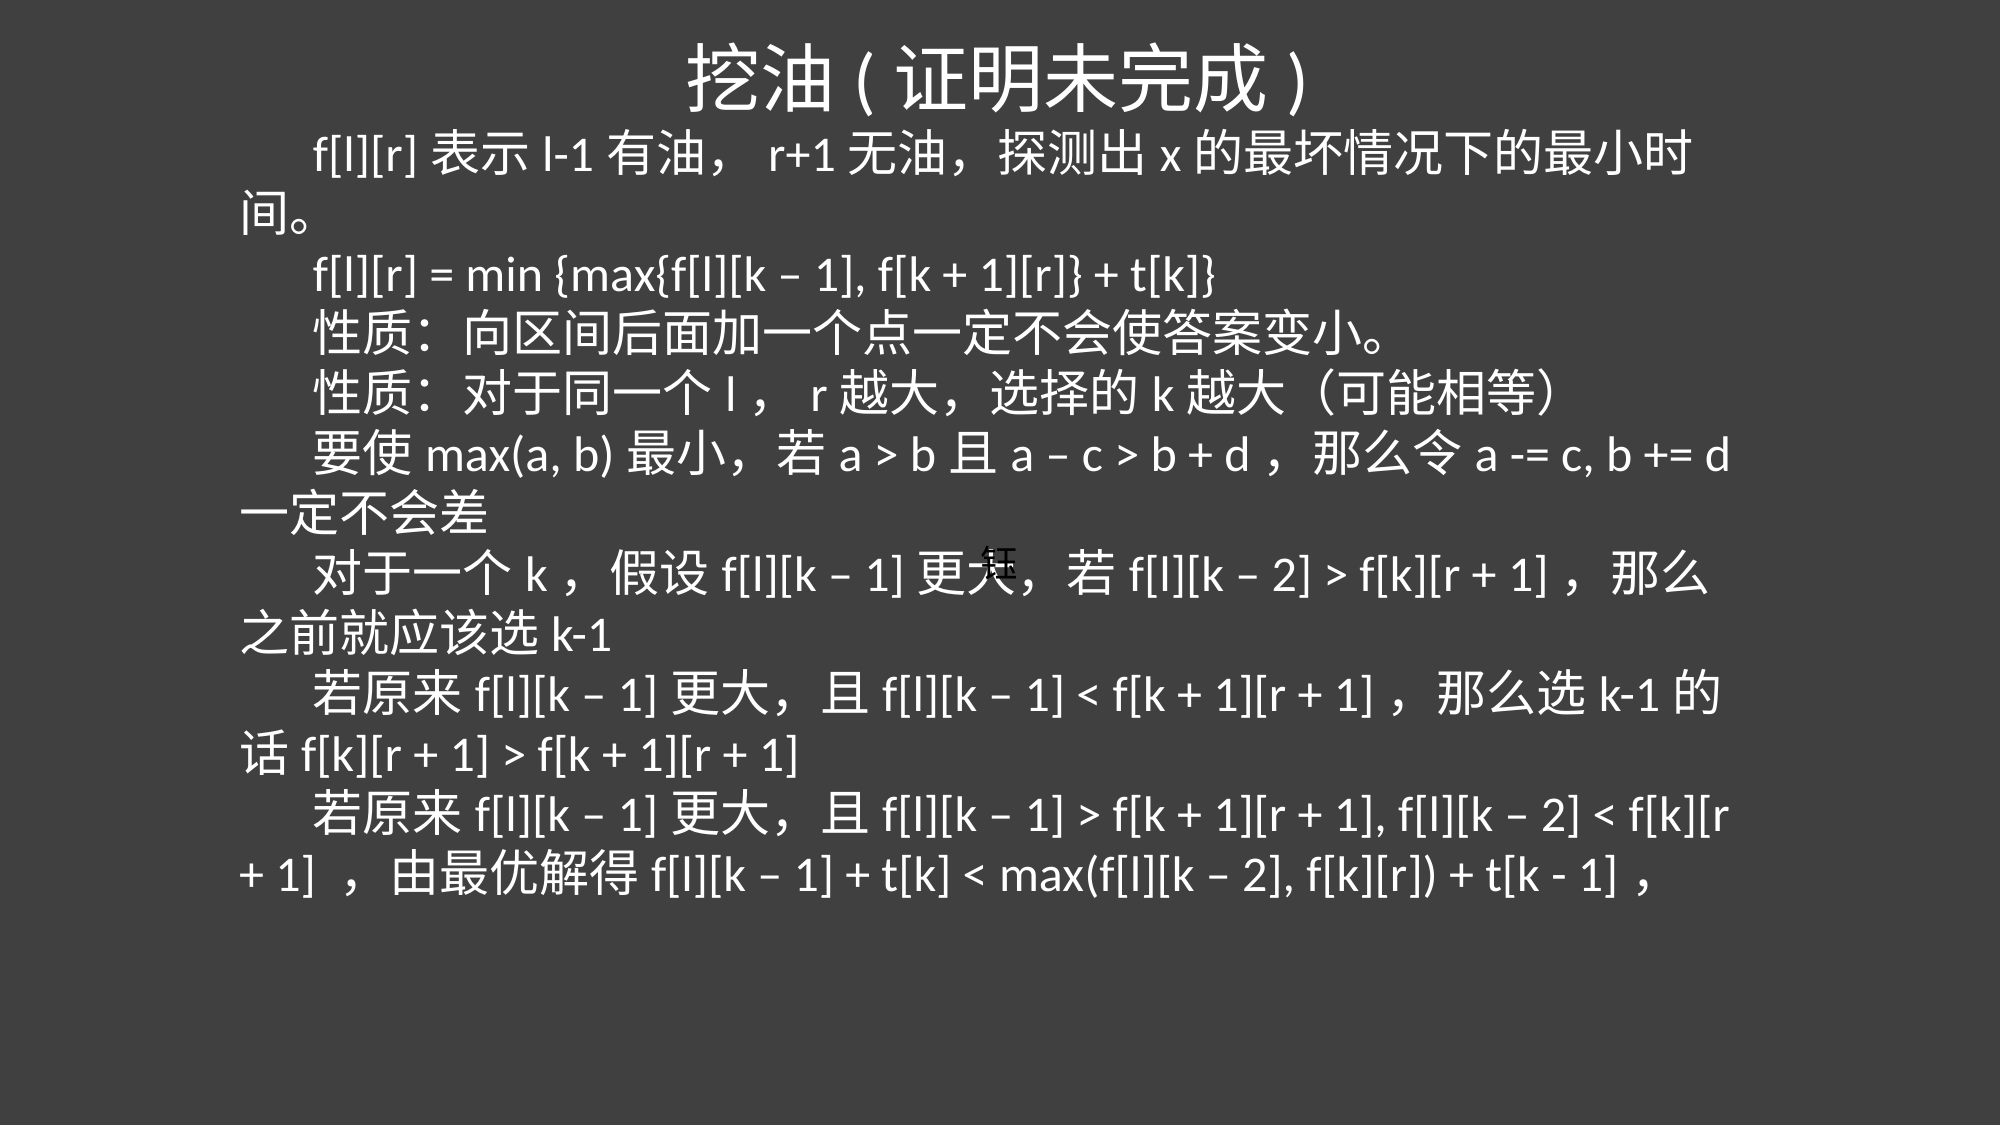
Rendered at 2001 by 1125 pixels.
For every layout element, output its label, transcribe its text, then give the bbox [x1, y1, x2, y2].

text_box 钰 [966, 526, 1034, 596]
text_box 挖油(证明未完成) f[l][r]表示l-1有油，r+1无油，探测出x的最坏情况下的最小时间。 f[l][r] = min {max{f[l][k – 1], f[k + 1][r]} + t[k]} 性质：向区间后面加一个点一定不会使答案变小。 性质：对于同一个l，r越大，选择的k越大（可能相等） 要使max(a, b)最小，若a > b且a – c > b + d，那么令a -= c, b += d一定不会差 对于一个k，假设f[l][k – 1]更大，若f[l][k – 2] > f[k][r + 1]，那么之前就应该选k-1 若原来f[l][k – 1]更大，且f[l][k – 1] < f[k + 1][r + 1]，那么选k-1的话f[k][r + 1] > f[k + 1][r + 1] 若原来f[l][k – 1]更大，且f[l][k – 1] > f[k + 1][r + 1], f[l][k – 2] < f[k][r + 1] ，由最优解得f[l][k – 1] + t[k] < max(f[l][k – 2], f[k][r]) + t[k - 1]， [224, 23, 1771, 1029]
